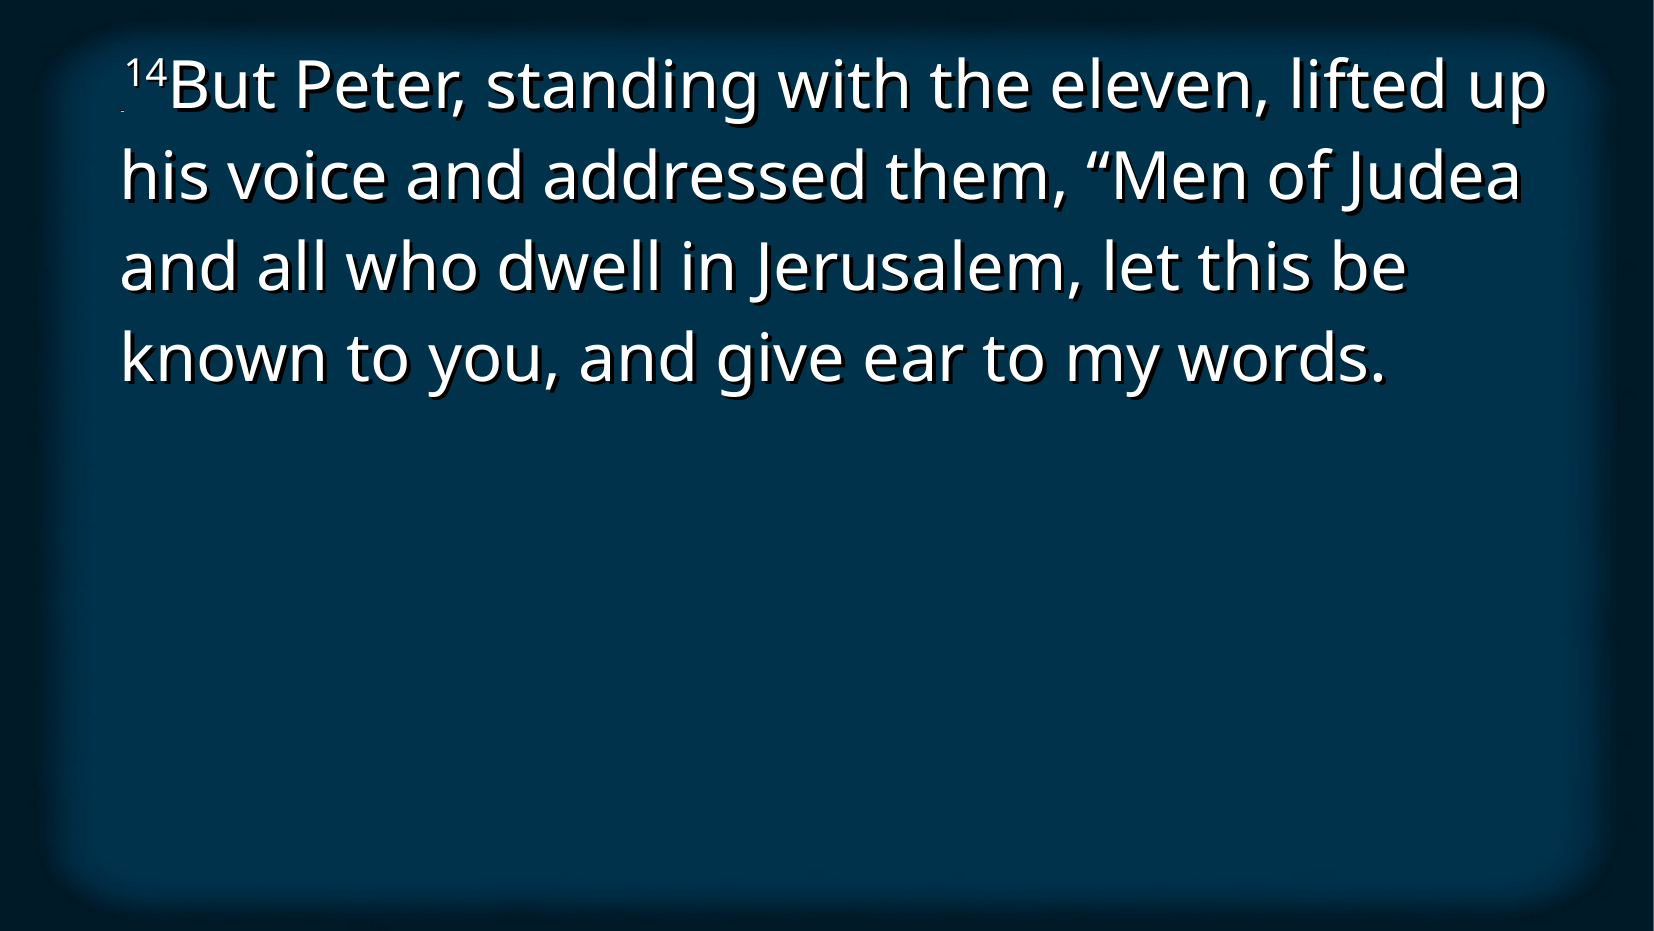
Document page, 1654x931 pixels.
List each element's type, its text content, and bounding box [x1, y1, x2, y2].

picture [0, 0, 1654, 931]
text_box 14But Peter, standing with the eleven, lifted up his voice and addressed them, “Men of Judea and all who dwell in Jerusalem, let this be known to you, and give ear to my words. [105, 30, 1576, 400]
